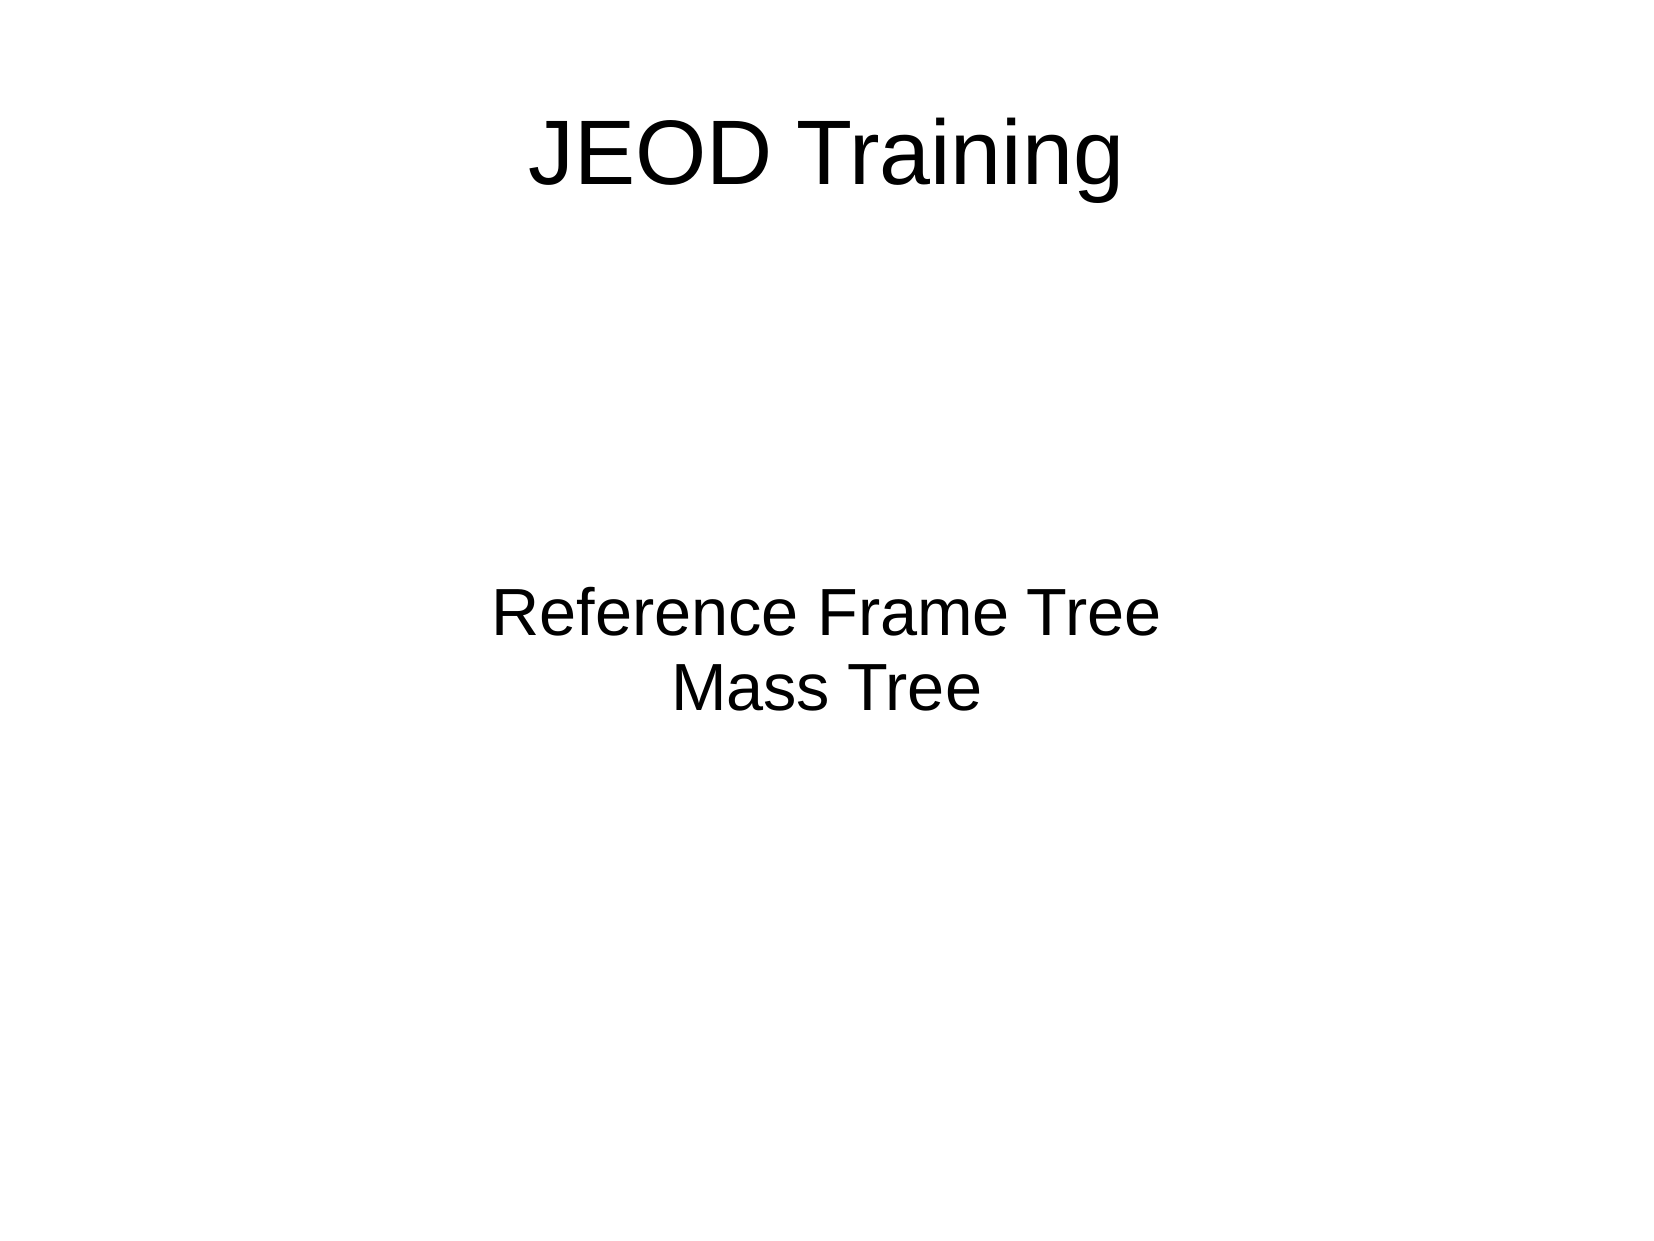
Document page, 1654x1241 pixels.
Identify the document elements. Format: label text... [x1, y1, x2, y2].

subtitle Reference Frame Tree Mass Tree [82, 290, 1571, 1010]
title JEOD Training [82, 49, 1571, 257]
